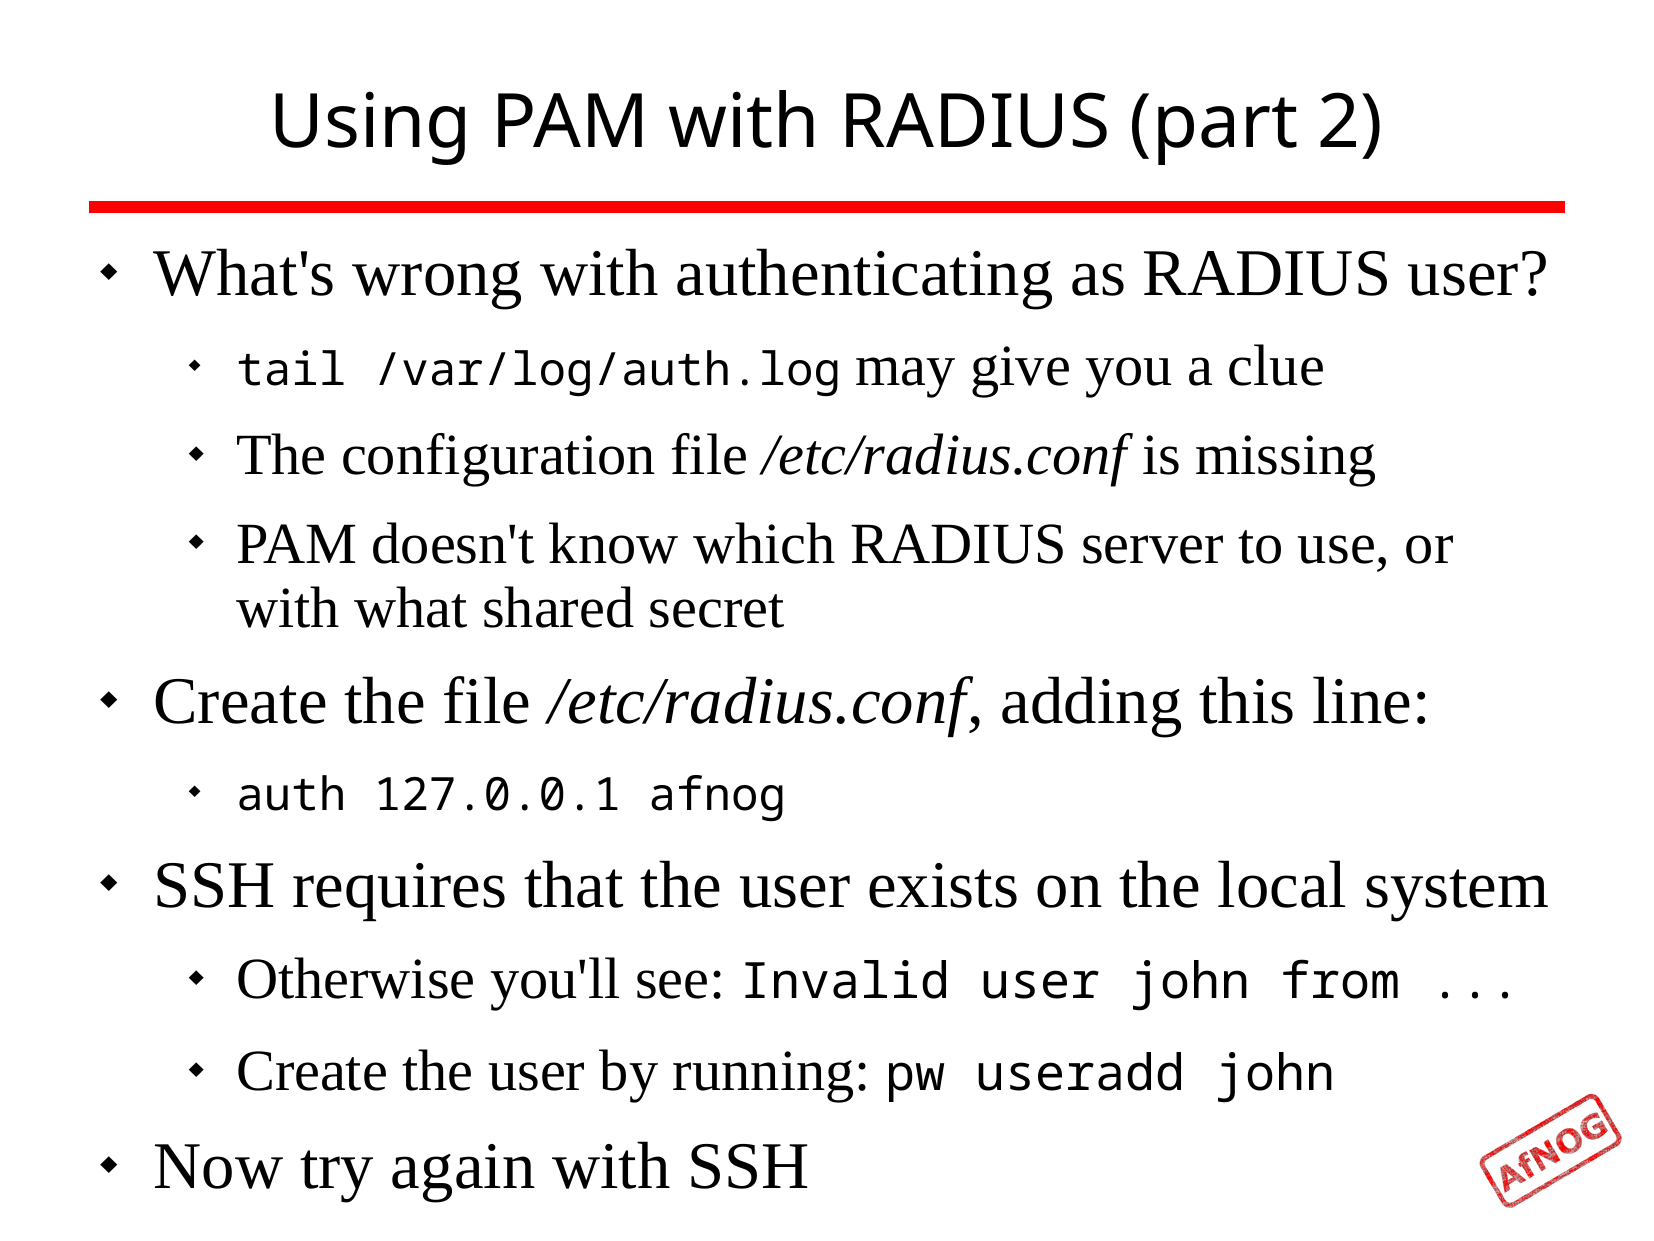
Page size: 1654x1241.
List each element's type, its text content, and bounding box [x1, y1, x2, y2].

title Using PAM with RADIUS (part 2) [82, 29, 1571, 207]
picture [1476, 1090, 1625, 1211]
list What's wrong with authenticating as RADIUS user? tail /var/log/auth.log may give you a clue The configuration file /etc/radius.conf is missing PAM doesn't know which RADIUS server to use, or with what shared secret Create the file /etc/radius.conf, adding this line: auth 127.0.0.1 afnog SSH requires that the user exists on the local system Otherwise you'll see: Invalid user john from ... Create the user by running: pw useradd john Now try again with SSH [82, 236, 1571, 1184]
